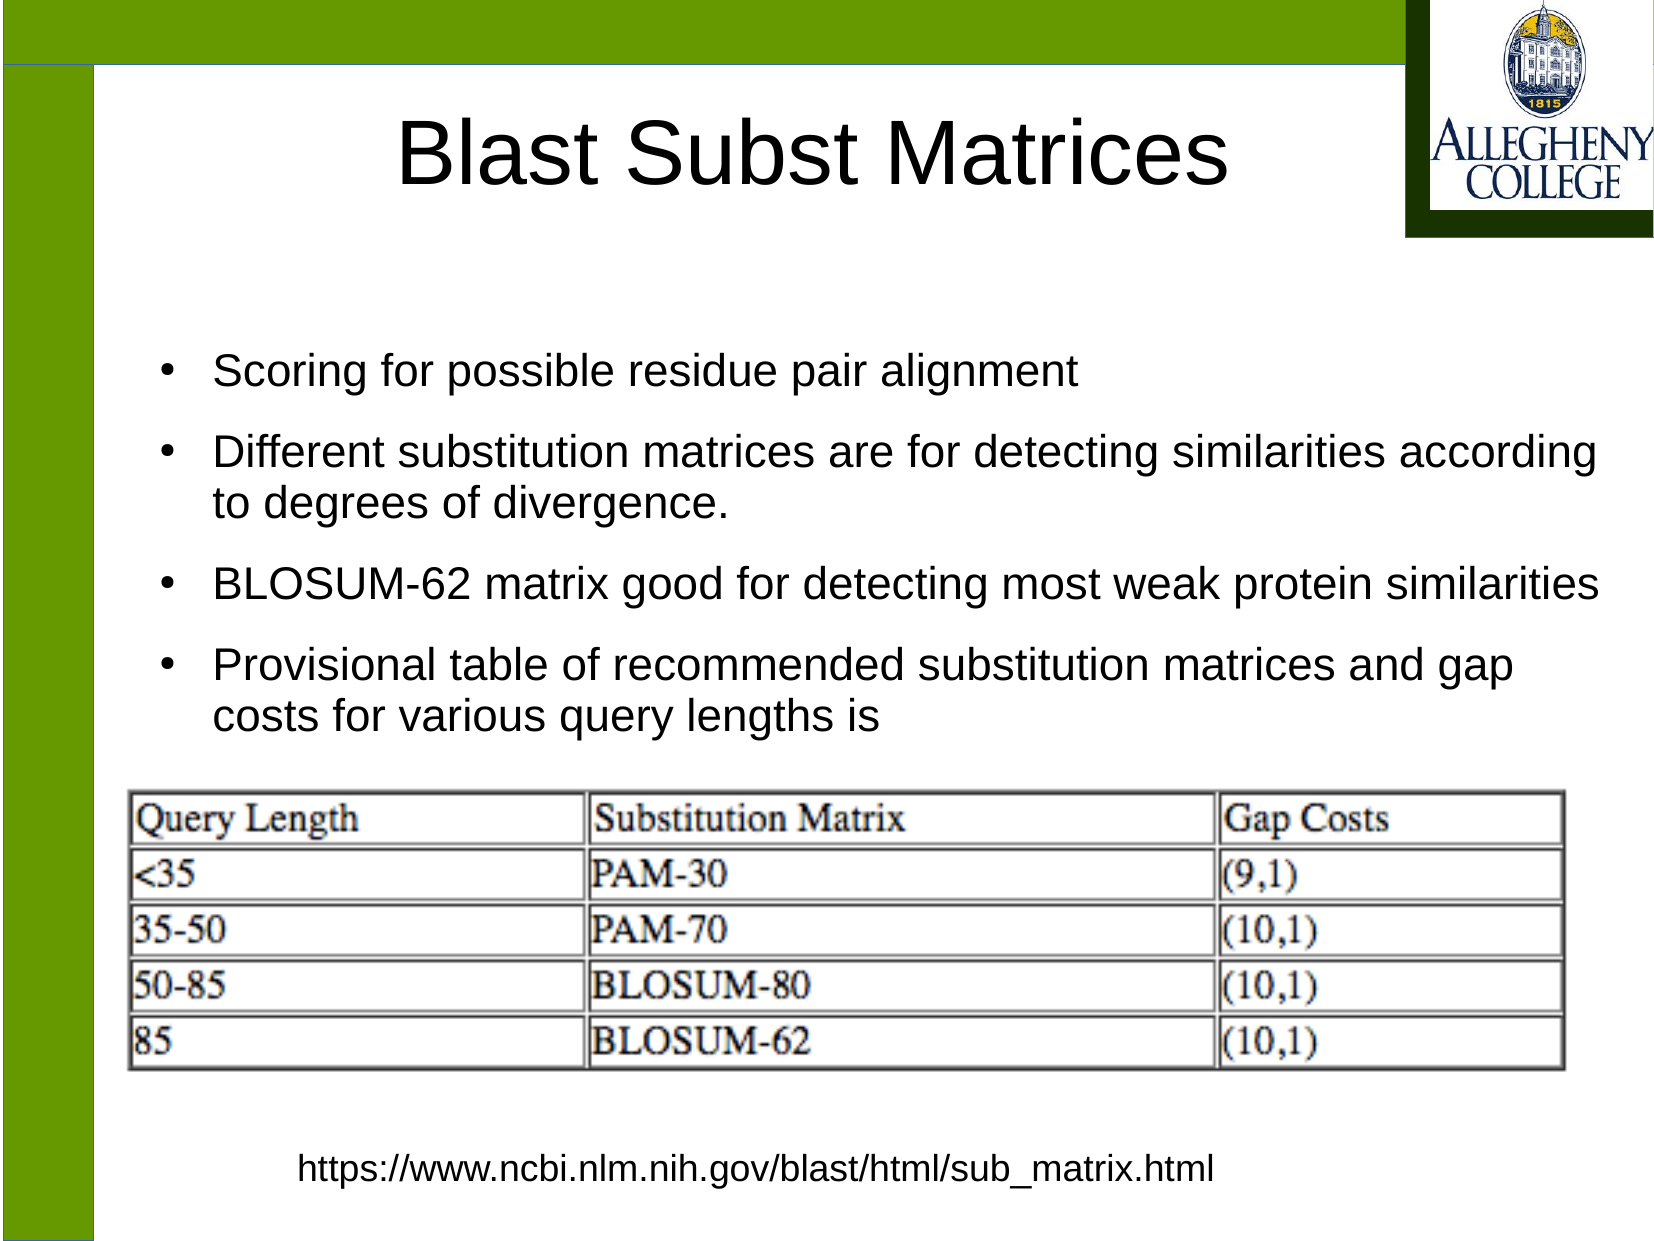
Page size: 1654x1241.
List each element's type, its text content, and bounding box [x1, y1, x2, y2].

picture [120, 768, 1575, 1083]
text_box [3, 0, 1654, 1241]
picture [1430, 0, 1654, 210]
list Scoring for possible residue pair alignment Different substitution matrices are for detecting similarities according to degrees of divergence. BLOSUM-62 matrix good for detecting most weak protein similarities Provisional table of recommended substitution matrices and gap costs for various query lengths is [141, 345, 1630, 1065]
text_box https://www.ncbi.nlm.nih.gov/blast/html/sub_matrix.html [282, 1140, 1231, 1239]
title Blast Subst Matrices [112, 65, 1515, 257]
